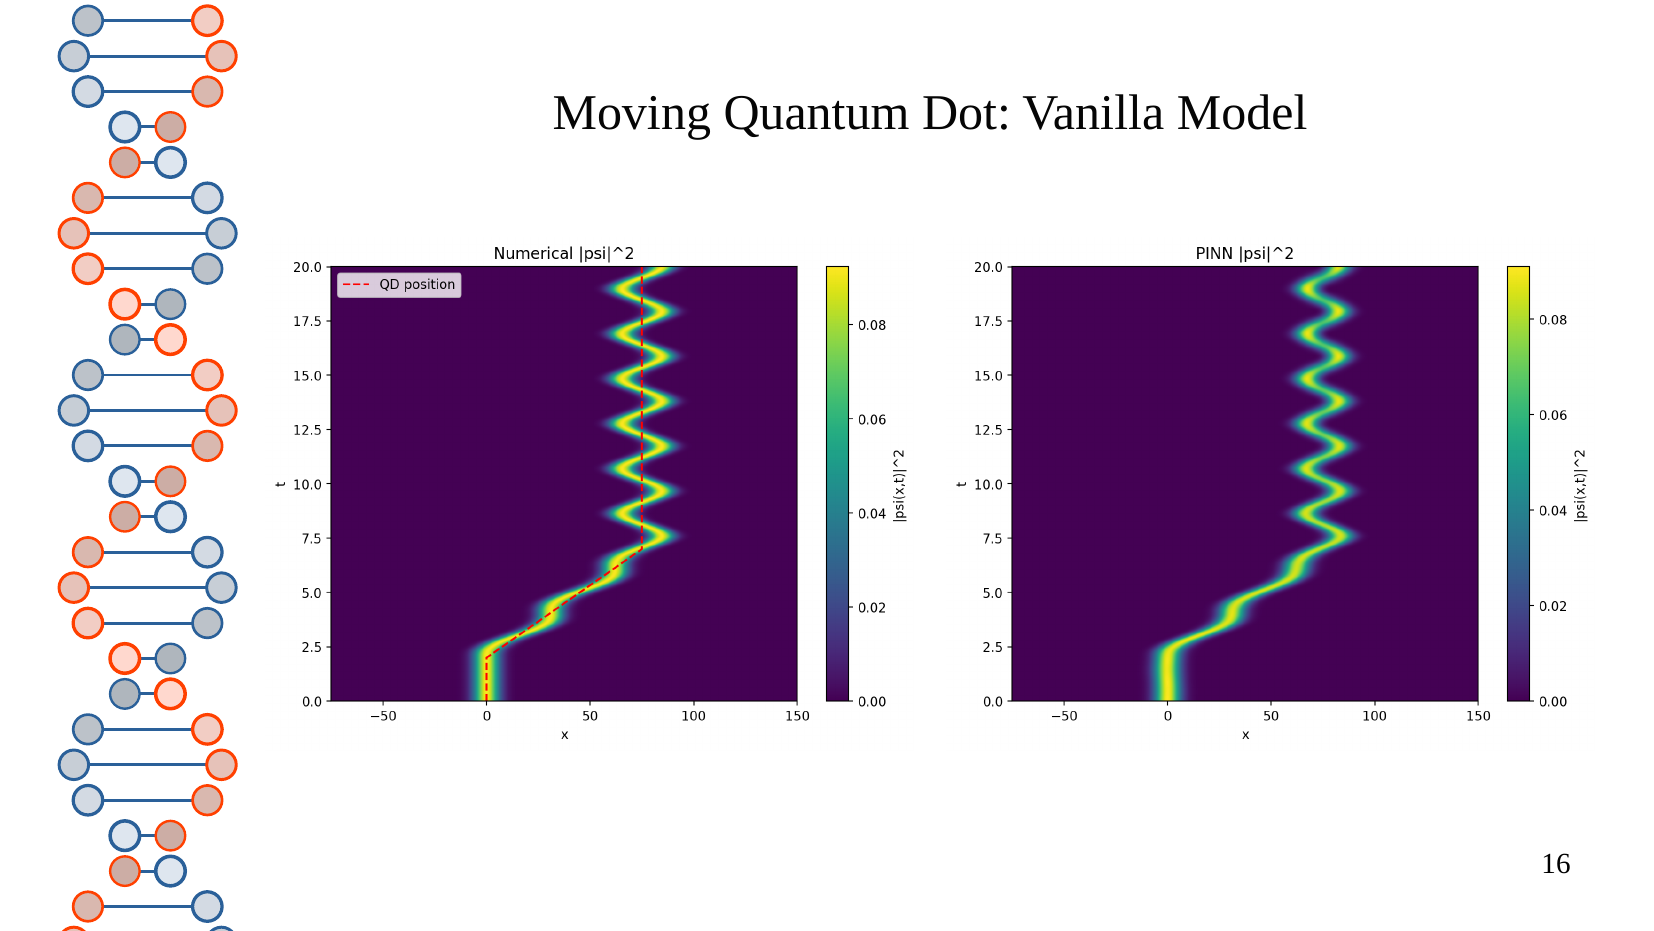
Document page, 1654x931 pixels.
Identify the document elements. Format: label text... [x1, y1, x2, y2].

title Moving Quantum Dot: Vanilla Model [265, 35, 1595, 189]
picture [265, 237, 914, 751]
picture [946, 237, 1595, 751]
